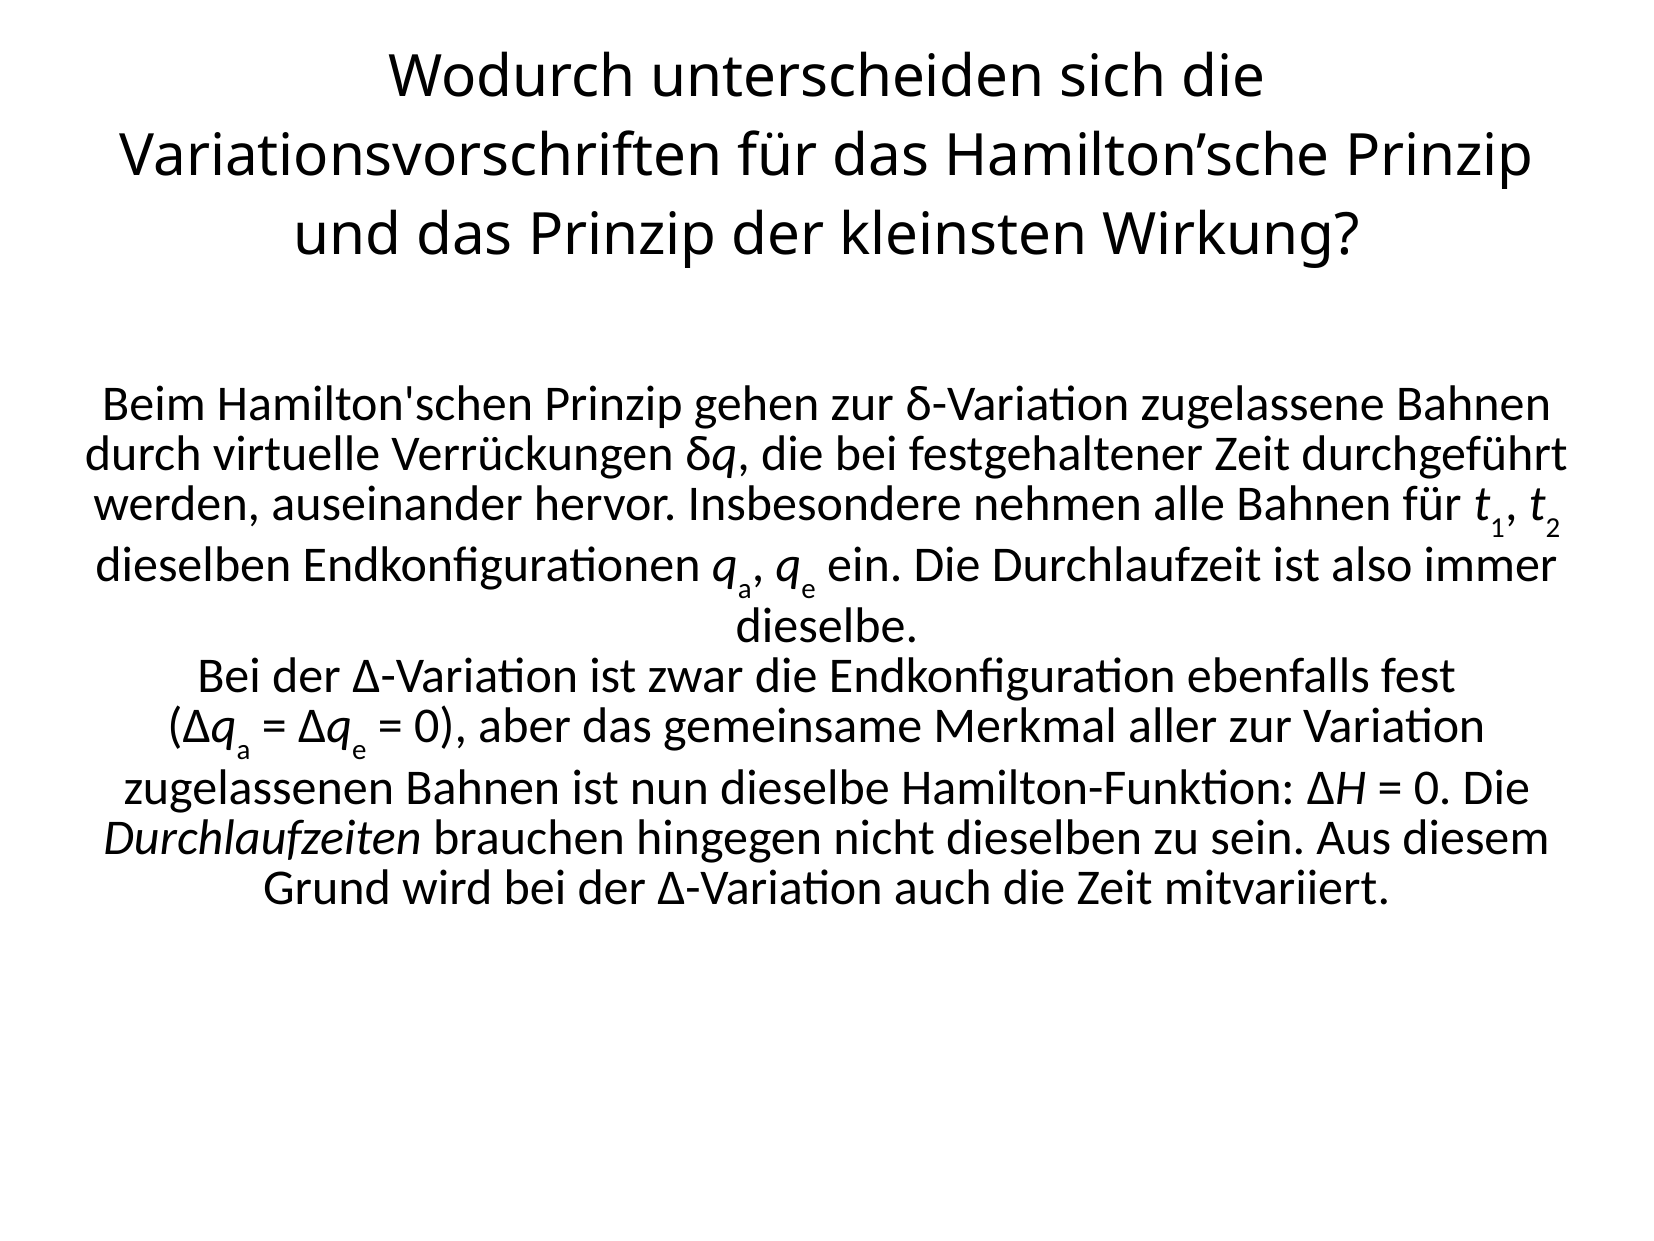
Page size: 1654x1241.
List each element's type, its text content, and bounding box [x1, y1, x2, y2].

subtitle Beim Hamilton'schen Prinzip gehen zur δ-Variation zugelassene Bahnen durch virtuelle Verrückungen δq, die bei festgehaltener Zeit durchgeführt werden, auseinander hervor. Insbesondere nehmen alle Bahnen für t1, t2 dieselben Endkonfigurationen qa, qe ein. Die Durchlaufzeit ist also immer dieselbe. Bei der Δ-Variation ist zwar die Endkonfiguration ebenfalls fest (Δqa = Δqe = 0), aber das gemeinsame Merkmal aller zur Variation zugelassenen Bahnen ist nun dieselbe Hamilton-Funktion: ΔH = 0. Die Durchlaufzeiten brauchen hingegen nicht dieselben zu sein. Aus diesem Grund wird bei der Δ-Variation auch die Zeit mitvariiert. [82, 290, 1571, 1010]
title Wodurch unterscheiden sich die Variationsvorschriften für das Hamilton’sche Prinzip und das Prinzip der kleinsten Wirkung? [82, 13, 1571, 290]
